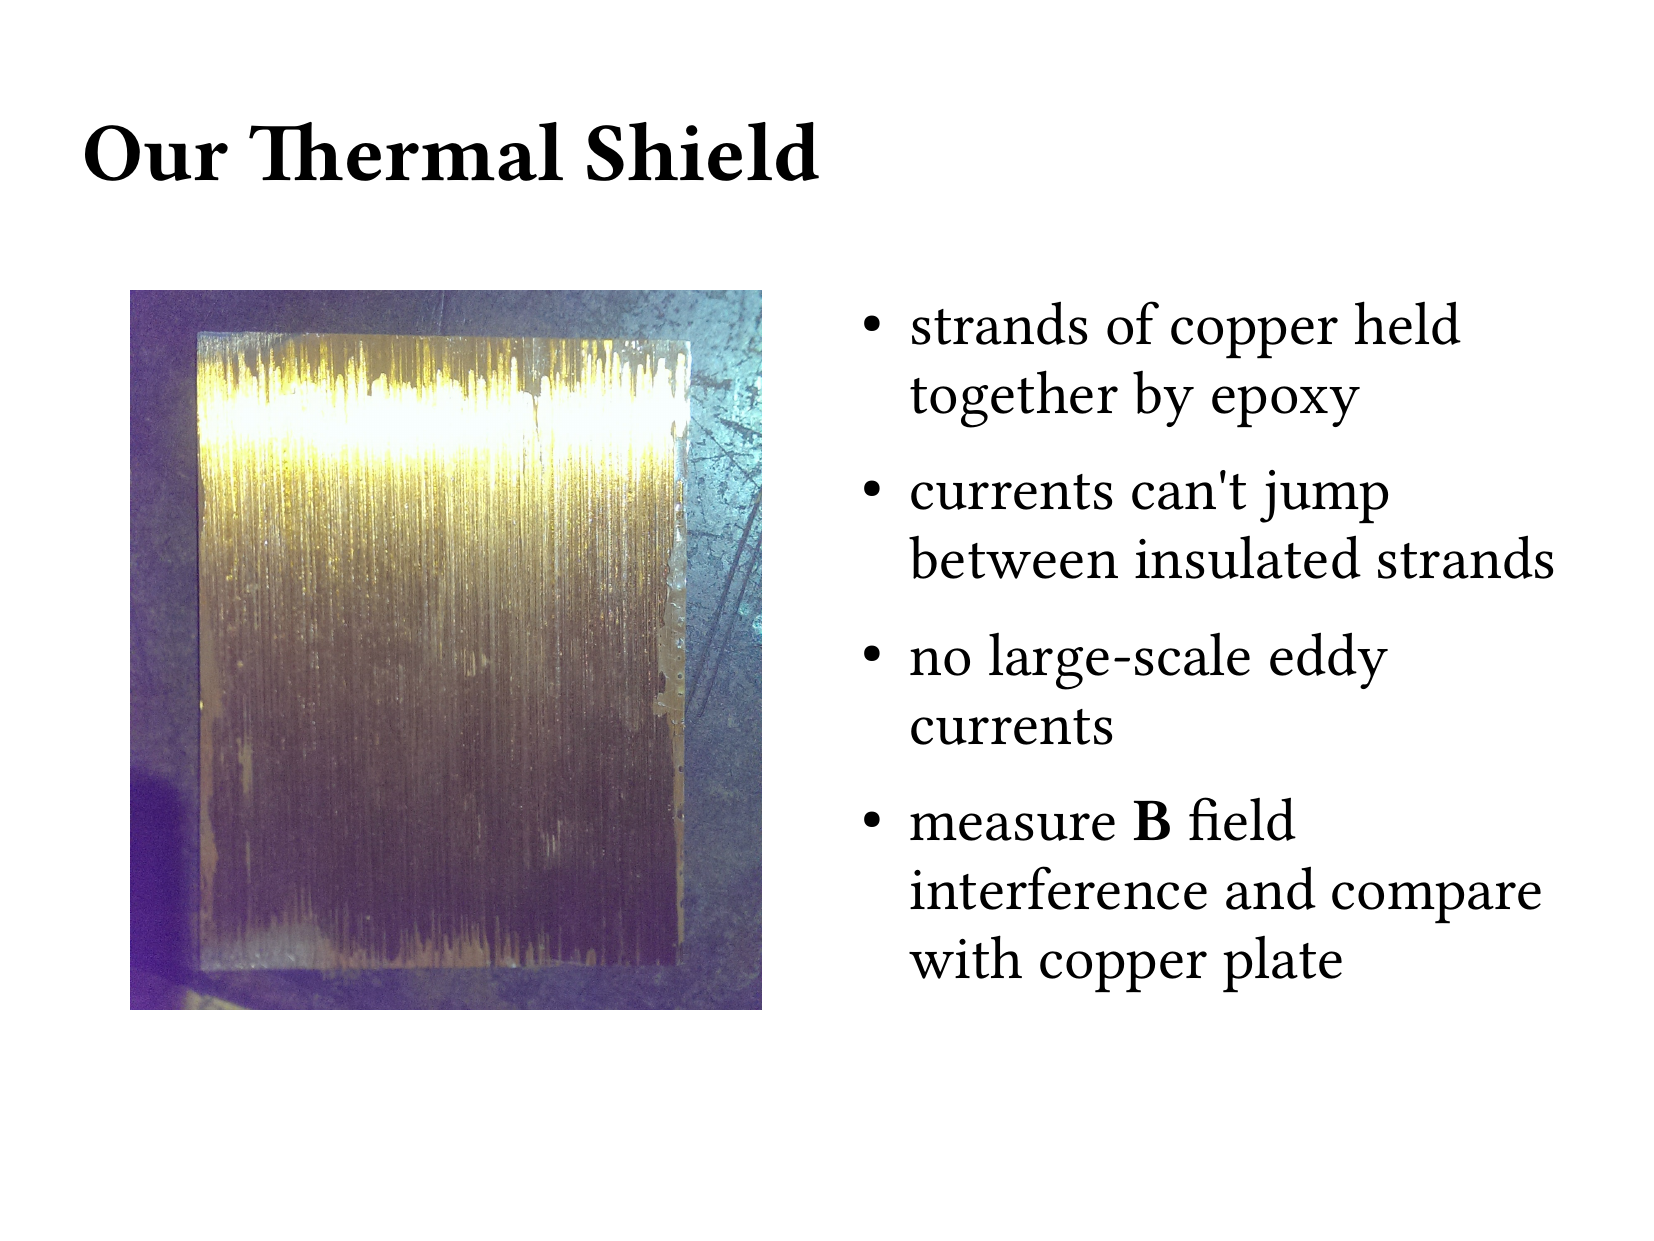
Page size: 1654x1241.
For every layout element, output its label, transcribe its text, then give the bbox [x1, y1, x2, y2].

picture [130, 290, 762, 1010]
list strands of copper held together by epoxy currents can't jump between insulated strands no large-scale eddy currents measure B field interference and compare with copper plate [845, 290, 1572, 1010]
title Our Thermal Shield [82, 49, 1571, 257]
